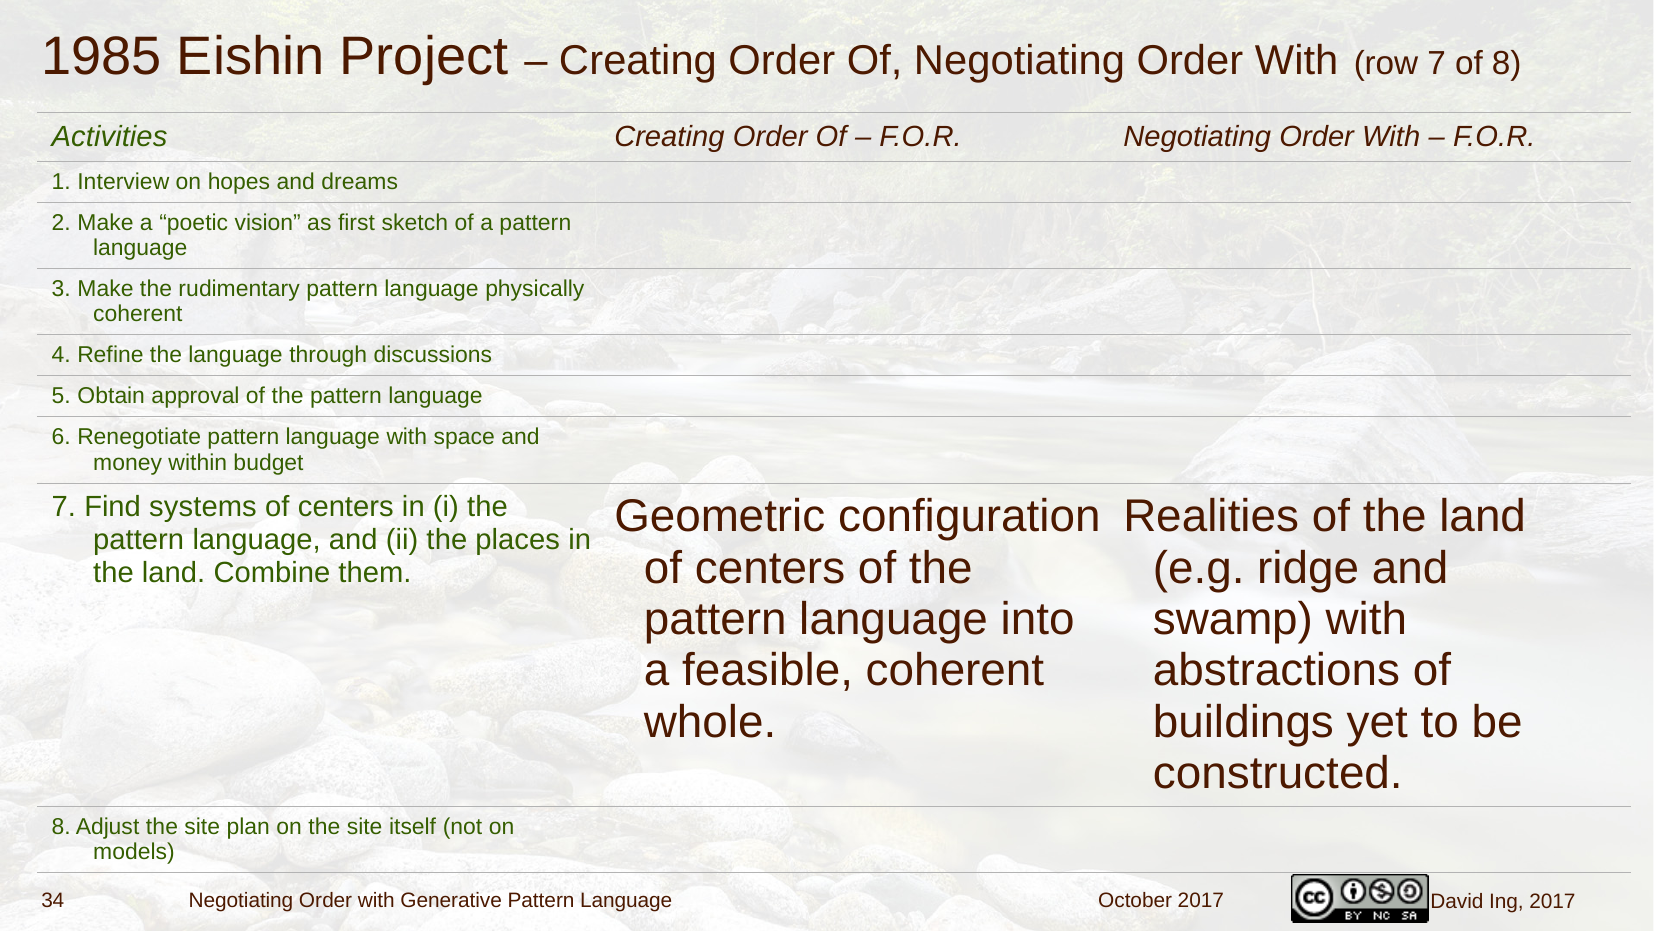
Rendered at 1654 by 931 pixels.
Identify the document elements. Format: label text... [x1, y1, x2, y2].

picture [0, 0, 1654, 931]
table_cell 4. Refine the language through discussions [37, 335, 609, 375]
table_cell [1109, 417, 1631, 483]
table_cell [1109, 269, 1631, 334]
table_cell 1. Interview on hopes and dreams [37, 162, 609, 202]
table_cell [609, 376, 1109, 416]
title 1985 Eishin Project – Creating Order Of, Negotiating Order With (row 7 of 8) [41, 30, 1613, 112]
table_cell [1109, 162, 1631, 202]
table_cell [609, 269, 1109, 334]
table_cell [609, 335, 1109, 375]
text_box [1003, 477, 1033, 548]
table_header Creating Order Of – F.O.R. [609, 113, 1109, 161]
table_header Negotiating Order With – F.O.R. [1109, 113, 1631, 161]
table_cell Realities of the land (e.g. ridge and swamp) with abstractions of buildings yet to be constructed. [1109, 484, 1631, 806]
table_cell 6. Renegotiate pattern language with space and money within budget [37, 417, 609, 483]
table_header Activities [37, 113, 609, 161]
table_cell 8. Adjust the site plan on the site itself (not on models) [37, 807, 609, 872]
table_cell [609, 203, 1109, 268]
table_cell [1109, 807, 1631, 872]
table_cell [609, 417, 1109, 483]
table_cell 3. Make the rudimentary pattern language physically coherent [37, 269, 609, 334]
table_cell Geometric configuration of centers of the pattern language into a feasible, coherent whole. [609, 484, 1109, 806]
table_cell 7. Find systems of centers in (i) the pattern language, and (ii) the places in the land. Combine them. [37, 484, 609, 806]
table_cell [609, 162, 1109, 202]
table_cell [1109, 203, 1631, 268]
table_cell 5. Obtain approval of the pattern language [37, 376, 609, 416]
table_cell [1109, 335, 1631, 375]
table_cell [1109, 376, 1631, 416]
table_cell [609, 807, 1109, 872]
table_cell 2. Make a “poetic vision” as first sketch of a pattern language [37, 203, 609, 268]
